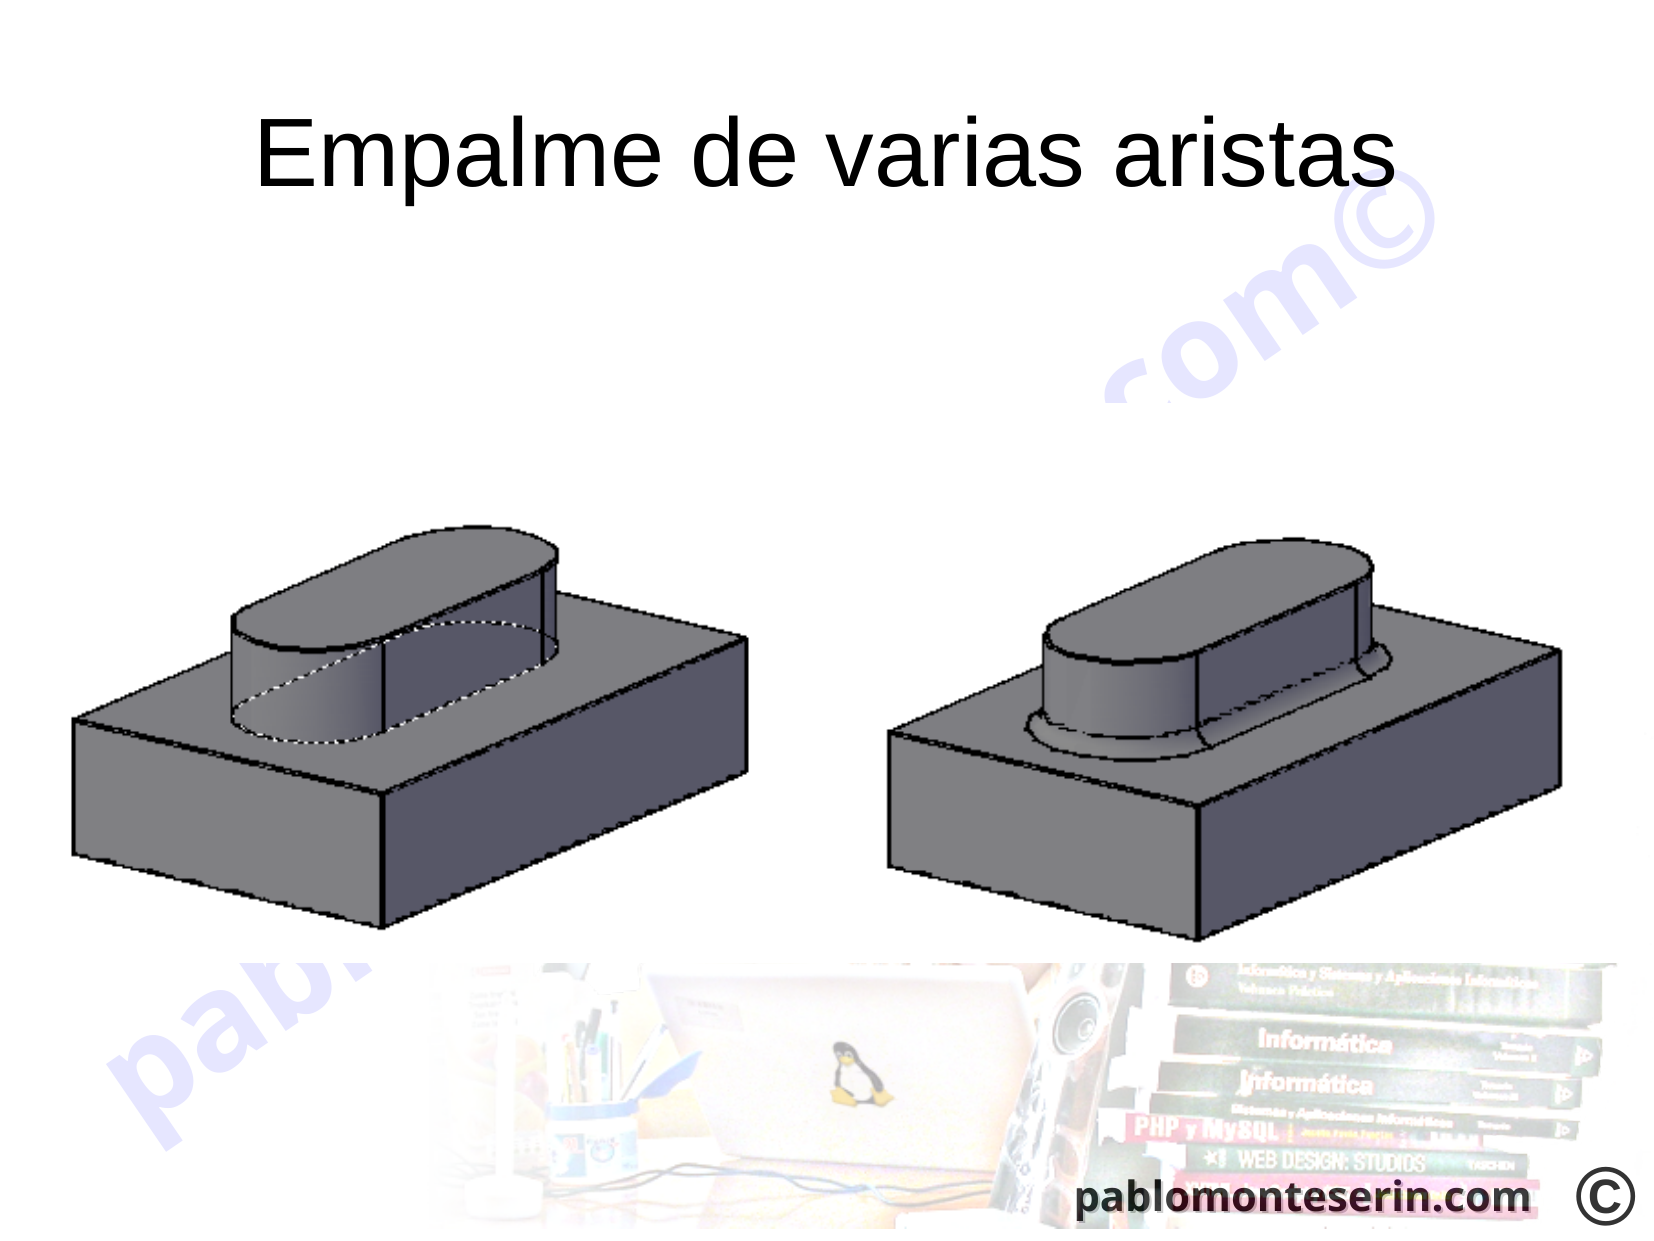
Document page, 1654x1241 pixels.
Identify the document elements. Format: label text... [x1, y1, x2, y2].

title Empalme de varias aristas [82, 49, 1571, 257]
picture [19, 403, 1654, 1229]
